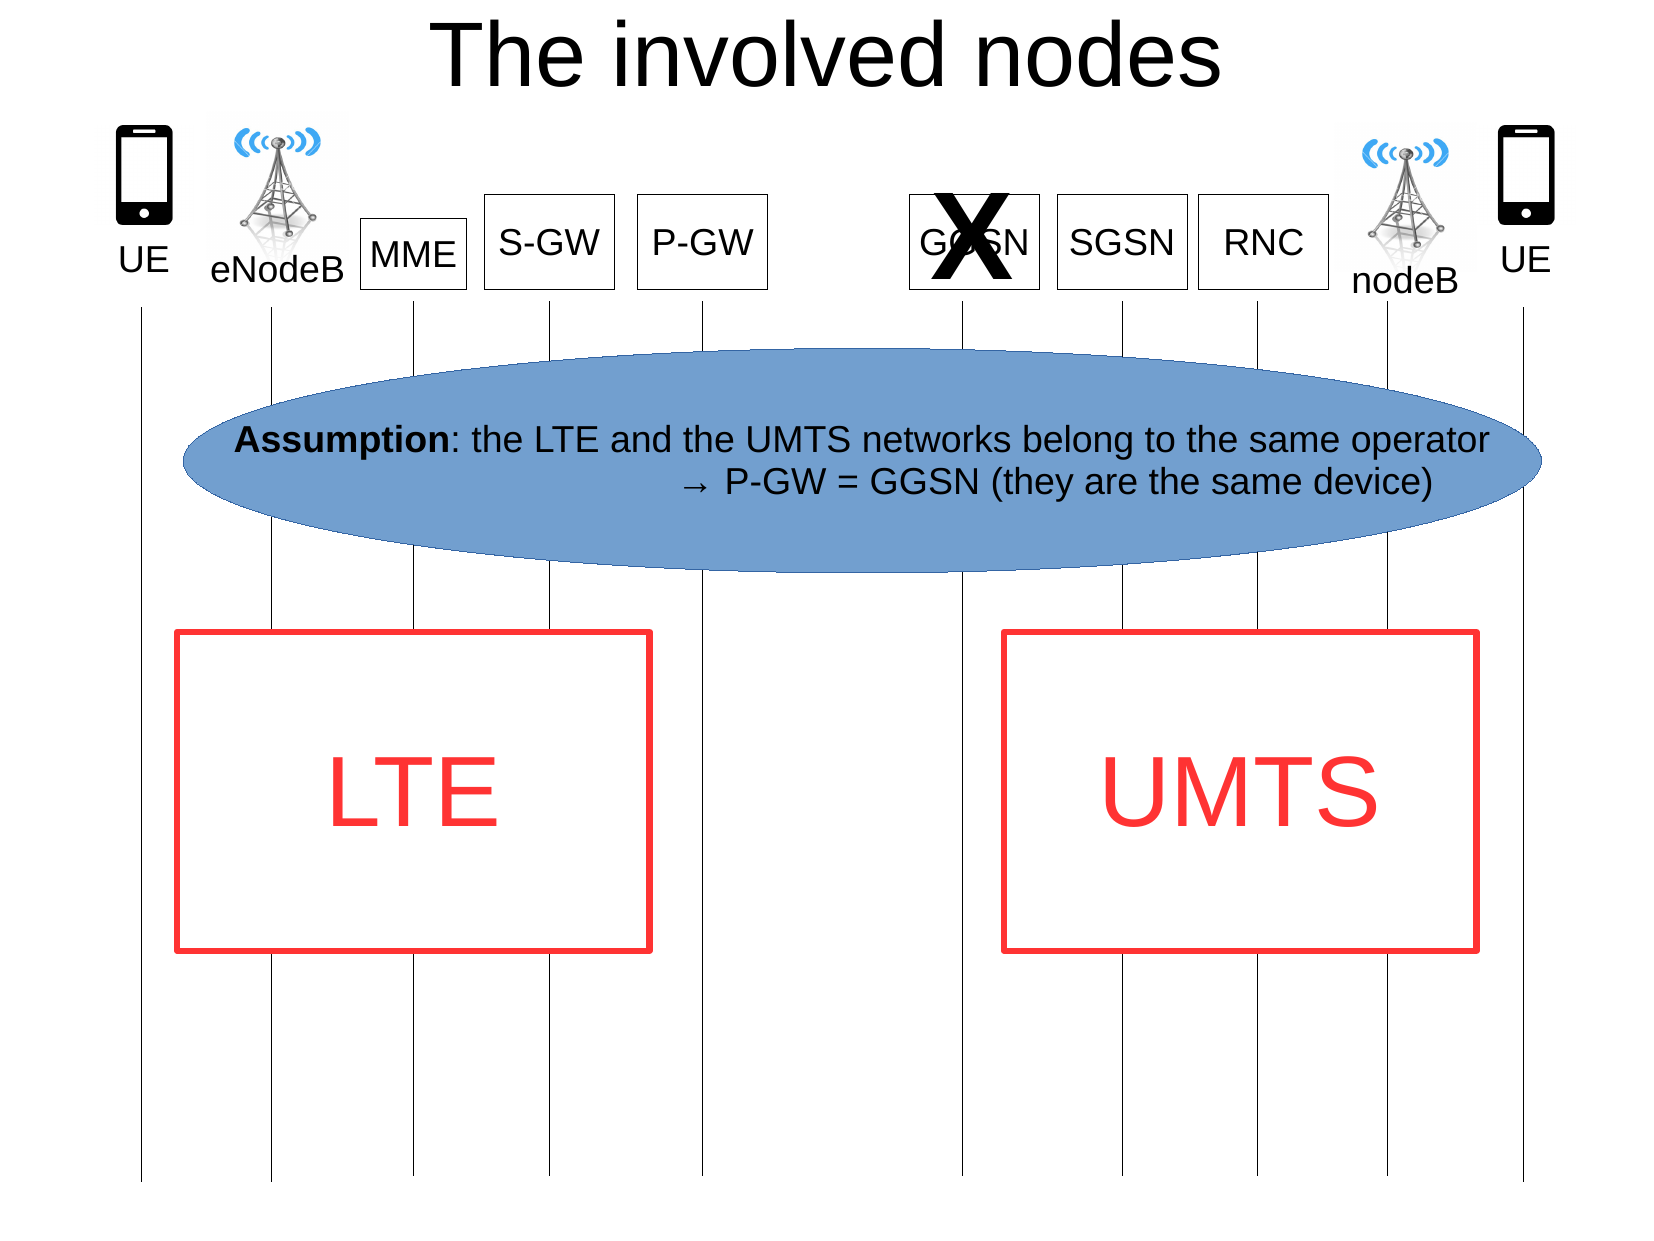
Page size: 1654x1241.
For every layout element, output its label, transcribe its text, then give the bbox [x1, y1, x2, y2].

text_box Assumption: the LTE and the UMTS networks belong to the same operator → P-GW = GGSN (they are the same device) [183, 348, 1542, 573]
picture [1334, 122, 1576, 272]
text_box X [915, 159, 1058, 315]
title The involved nodes [82, 2, 1571, 106]
text_box P-GW [637, 194, 768, 290]
text_box RNC [1198, 194, 1329, 290]
text_box GGSN [909, 194, 915, 290]
text_box UMTS [1003, 631, 1477, 951]
picture [94, 125, 194, 225]
picture [206, 111, 349, 261]
text_box SGSN [1058, 194, 1188, 290]
text_box LTE [177, 631, 650, 951]
text_box MME [360, 218, 467, 290]
text_box S-GW [484, 194, 615, 290]
